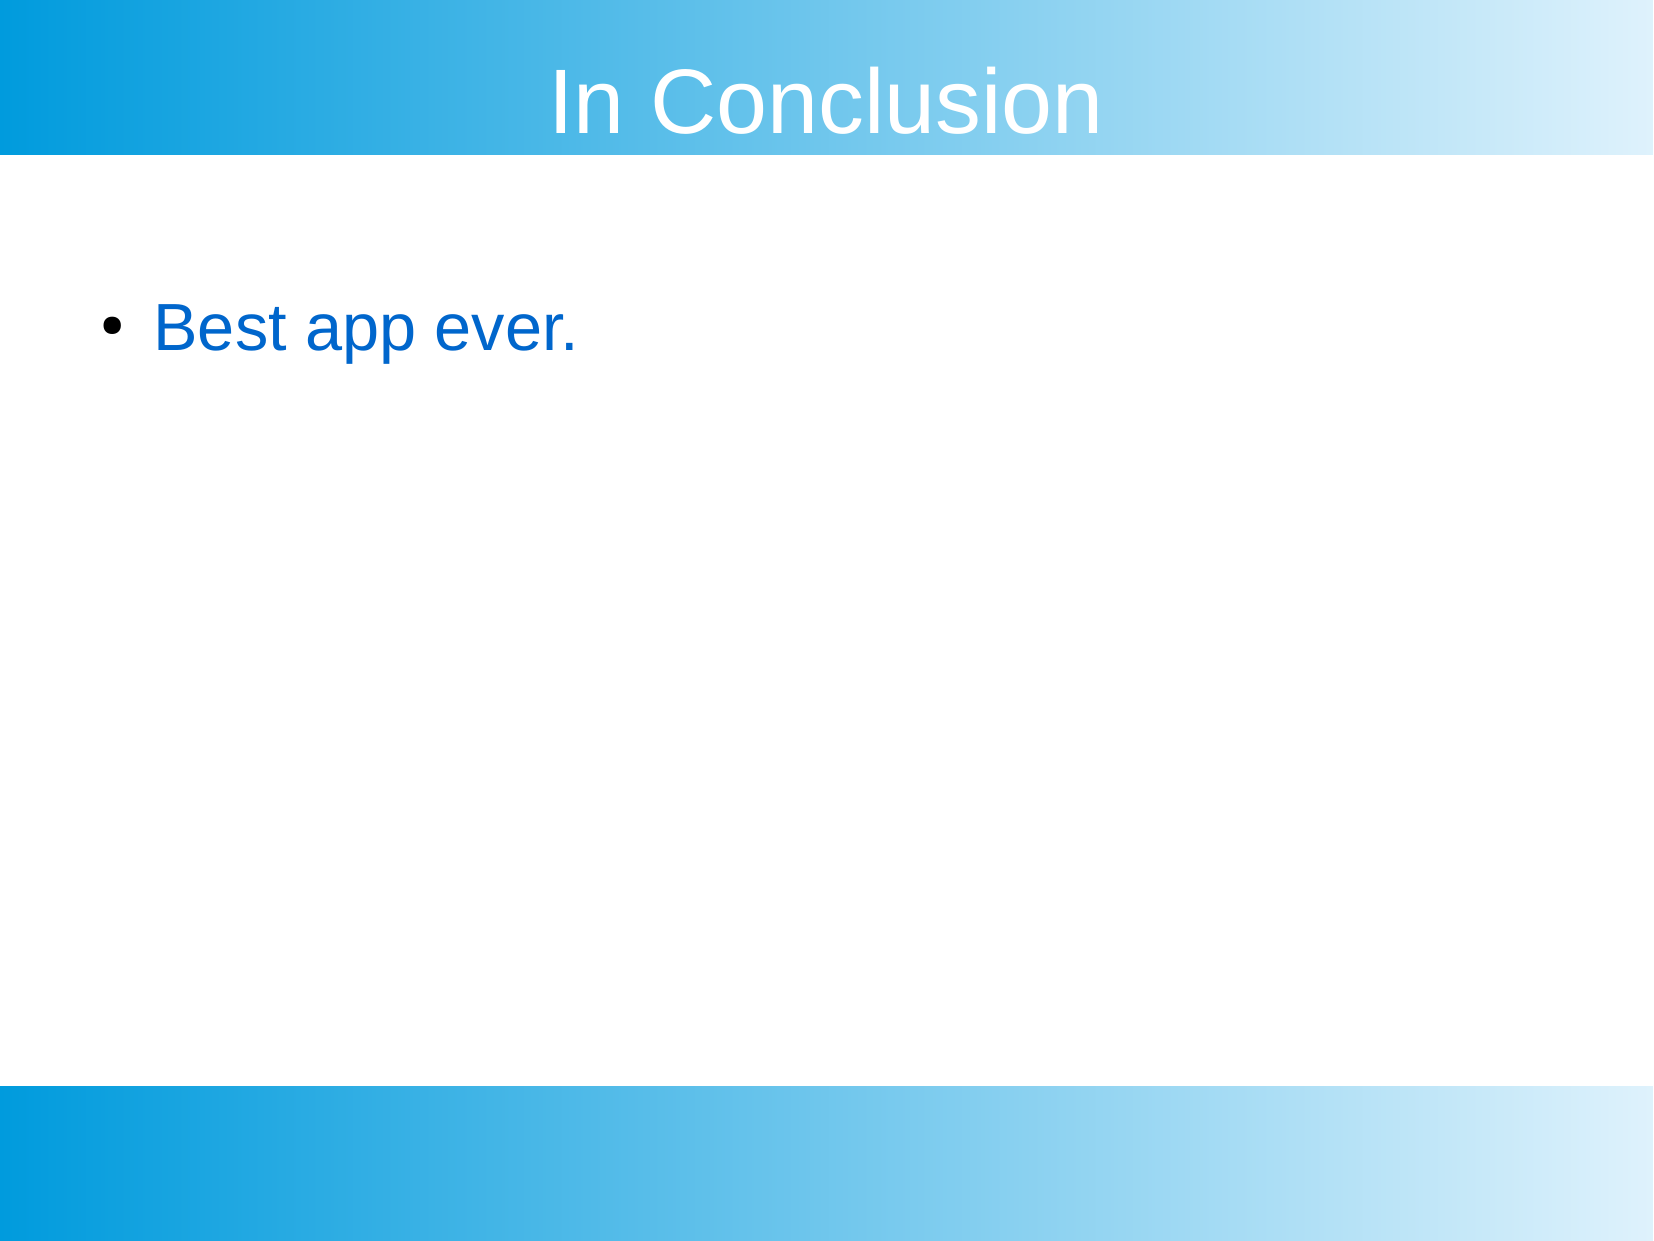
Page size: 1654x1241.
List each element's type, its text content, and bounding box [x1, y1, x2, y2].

title In Conclusion [82, 49, 1571, 155]
list Best app ever. [82, 290, 1571, 1010]
